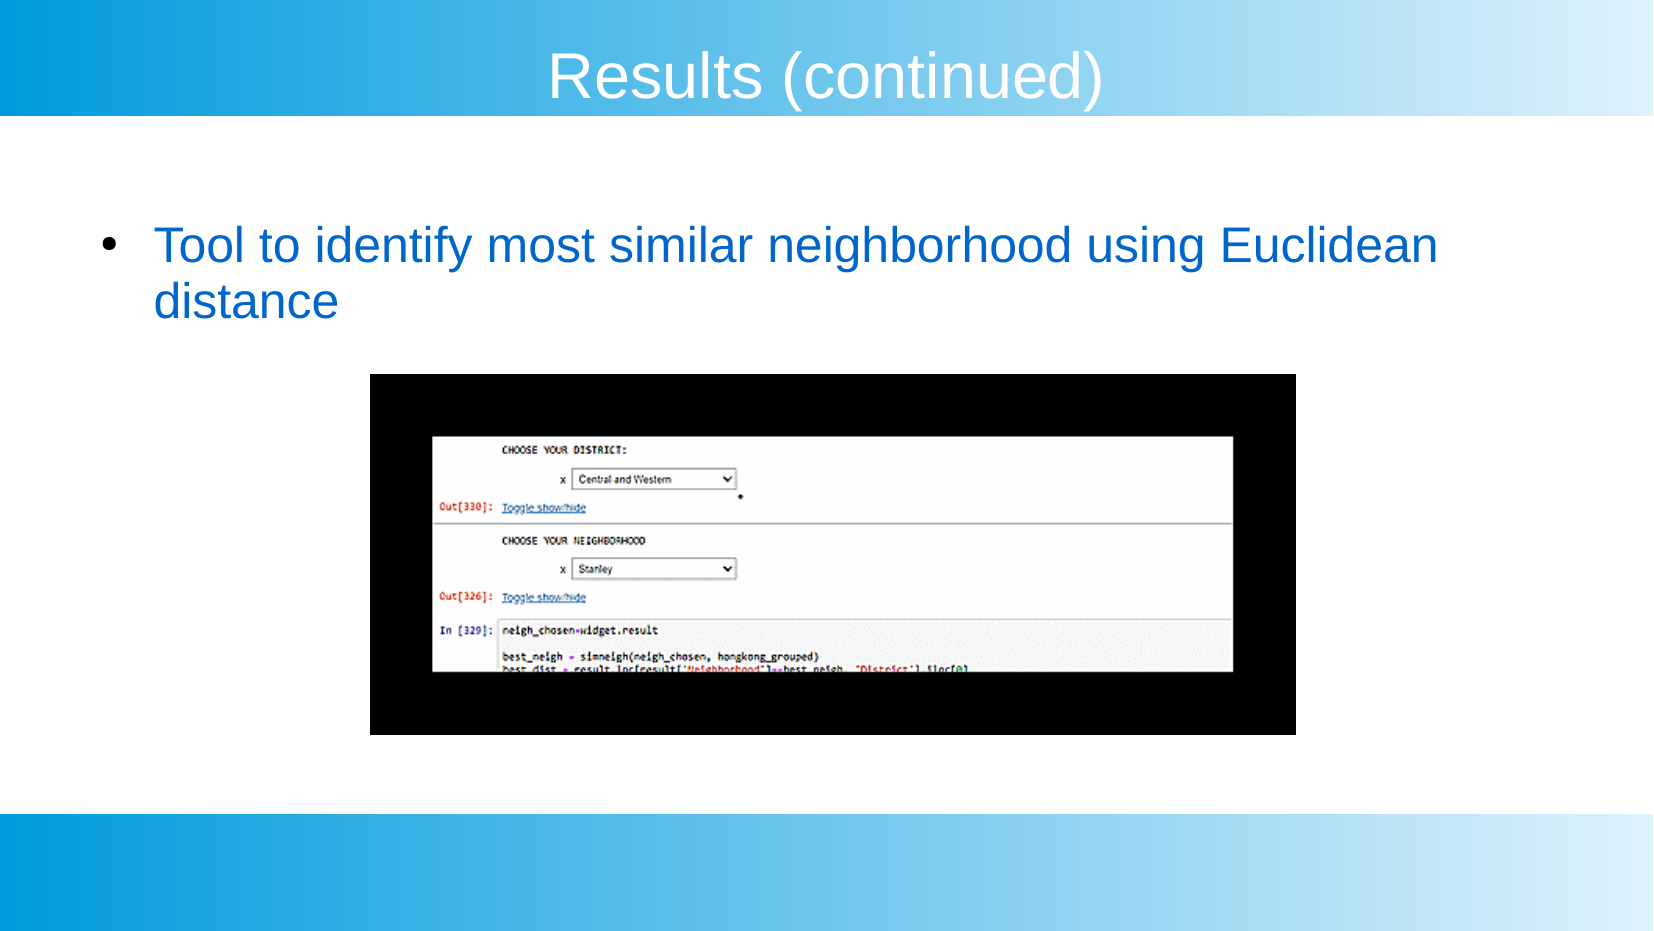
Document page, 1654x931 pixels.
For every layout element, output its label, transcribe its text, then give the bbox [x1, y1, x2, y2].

picture [370, 374, 1296, 735]
title Results (continued) [82, 37, 1571, 116]
list Tool to identify most similar neighborhood using Euclidean distance [82, 217, 1571, 758]
